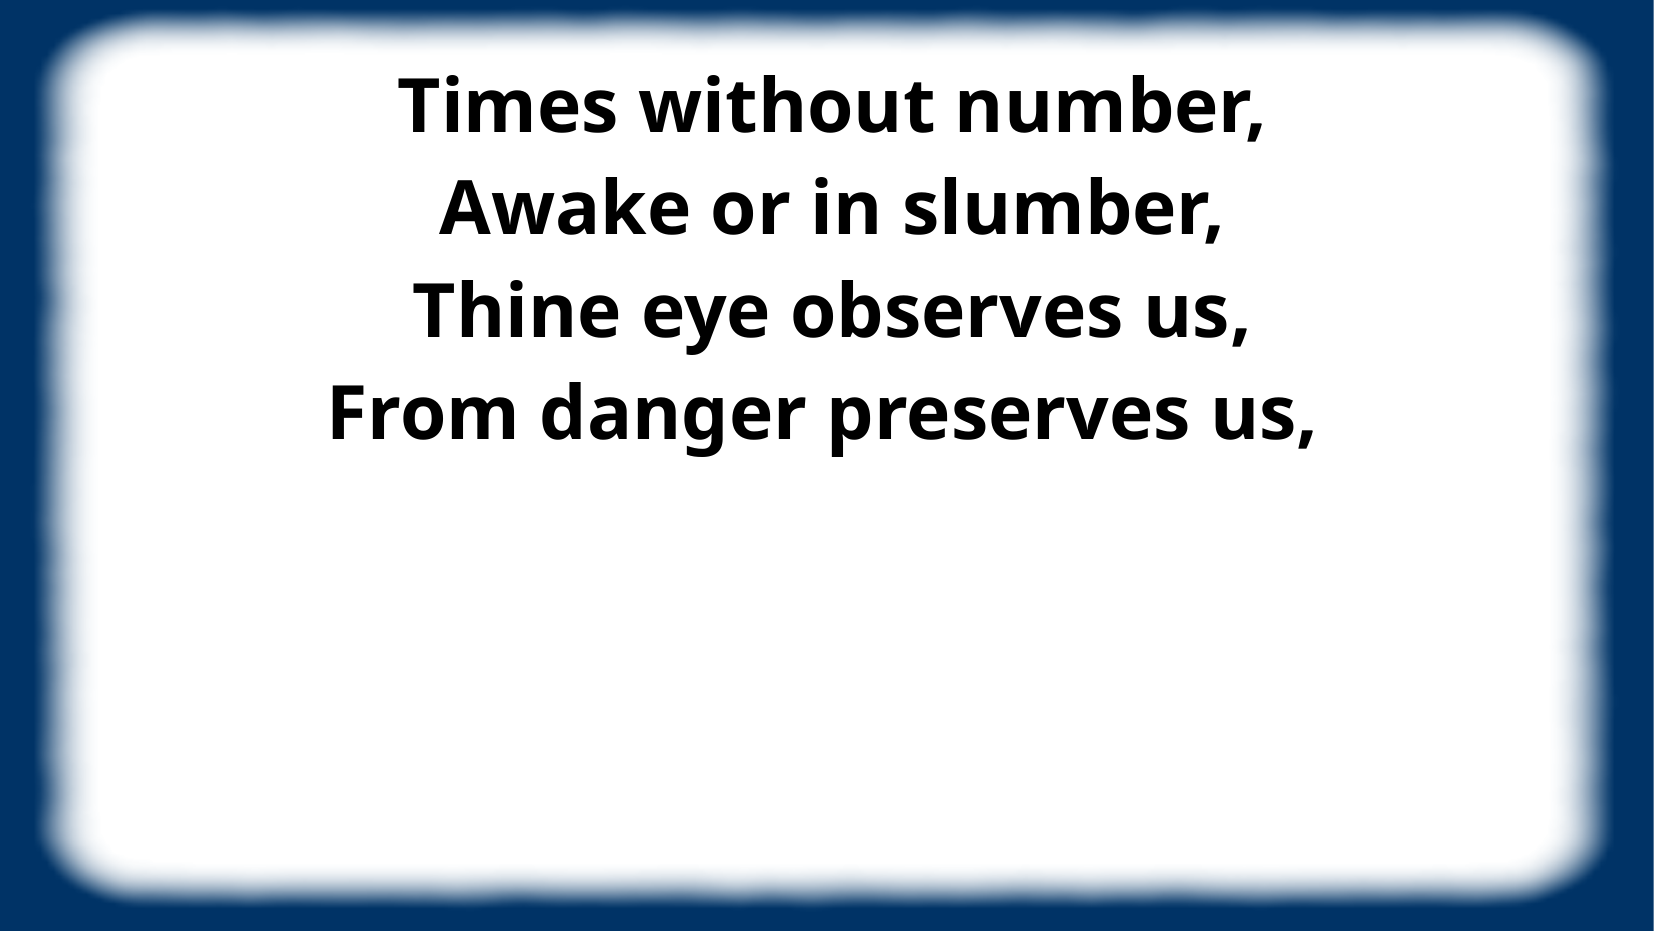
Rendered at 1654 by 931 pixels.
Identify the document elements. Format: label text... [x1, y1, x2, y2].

picture [0, 0, 1654, 931]
text_box Times without number, Awake or in slumber, Thine eye observes us, From danger preserves us, [75, 45, 1591, 504]
